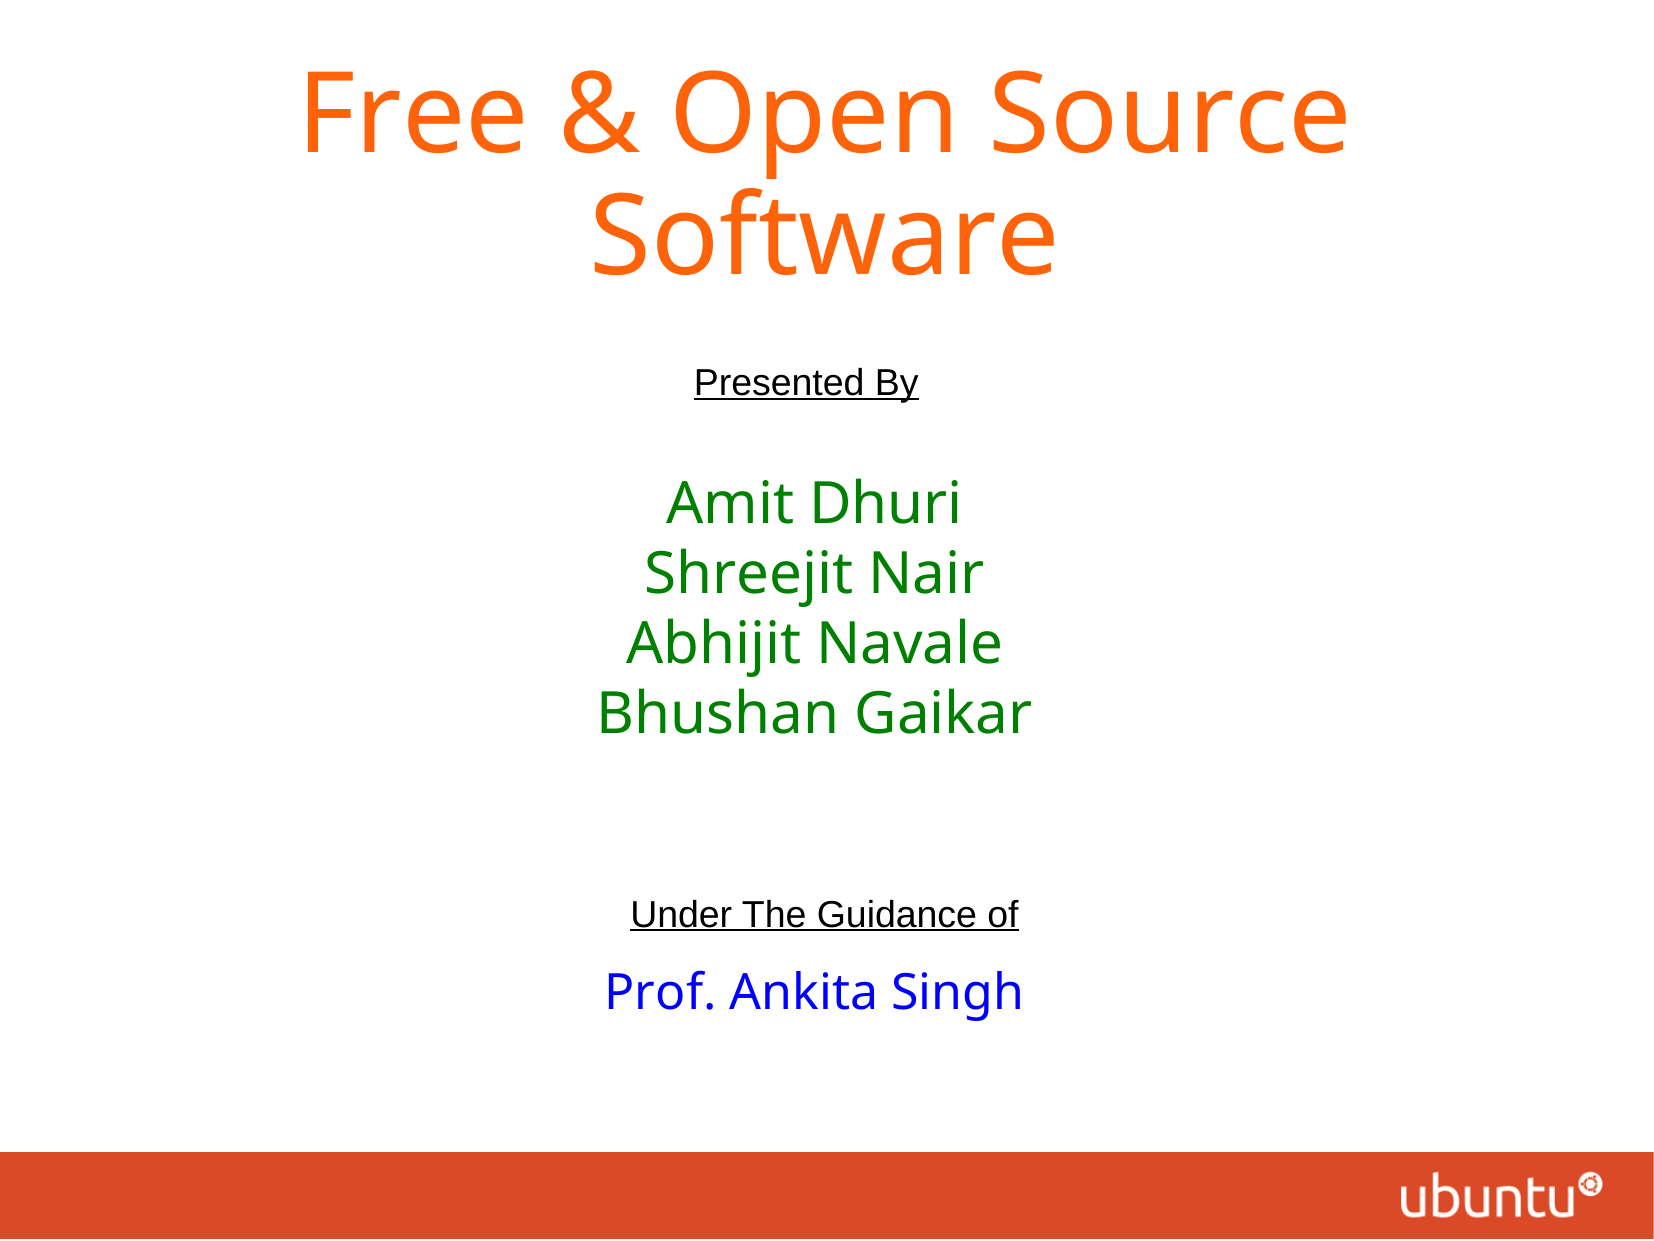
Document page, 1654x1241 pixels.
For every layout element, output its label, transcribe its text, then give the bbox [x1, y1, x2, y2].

text_box Under The Guidance of [615, 885, 1034, 943]
picture [0, 1152, 1654, 1239]
text_box Presented By [679, 354, 934, 412]
title Free & Open Source Software [55, 88, 1595, 266]
text_box Prof. Ankita Singh [59, 944, 1571, 1034]
subtitle Amit Dhuri Shreejit Nair Abhijit Navale Bhushan Gaikar [59, 442, 1571, 768]
